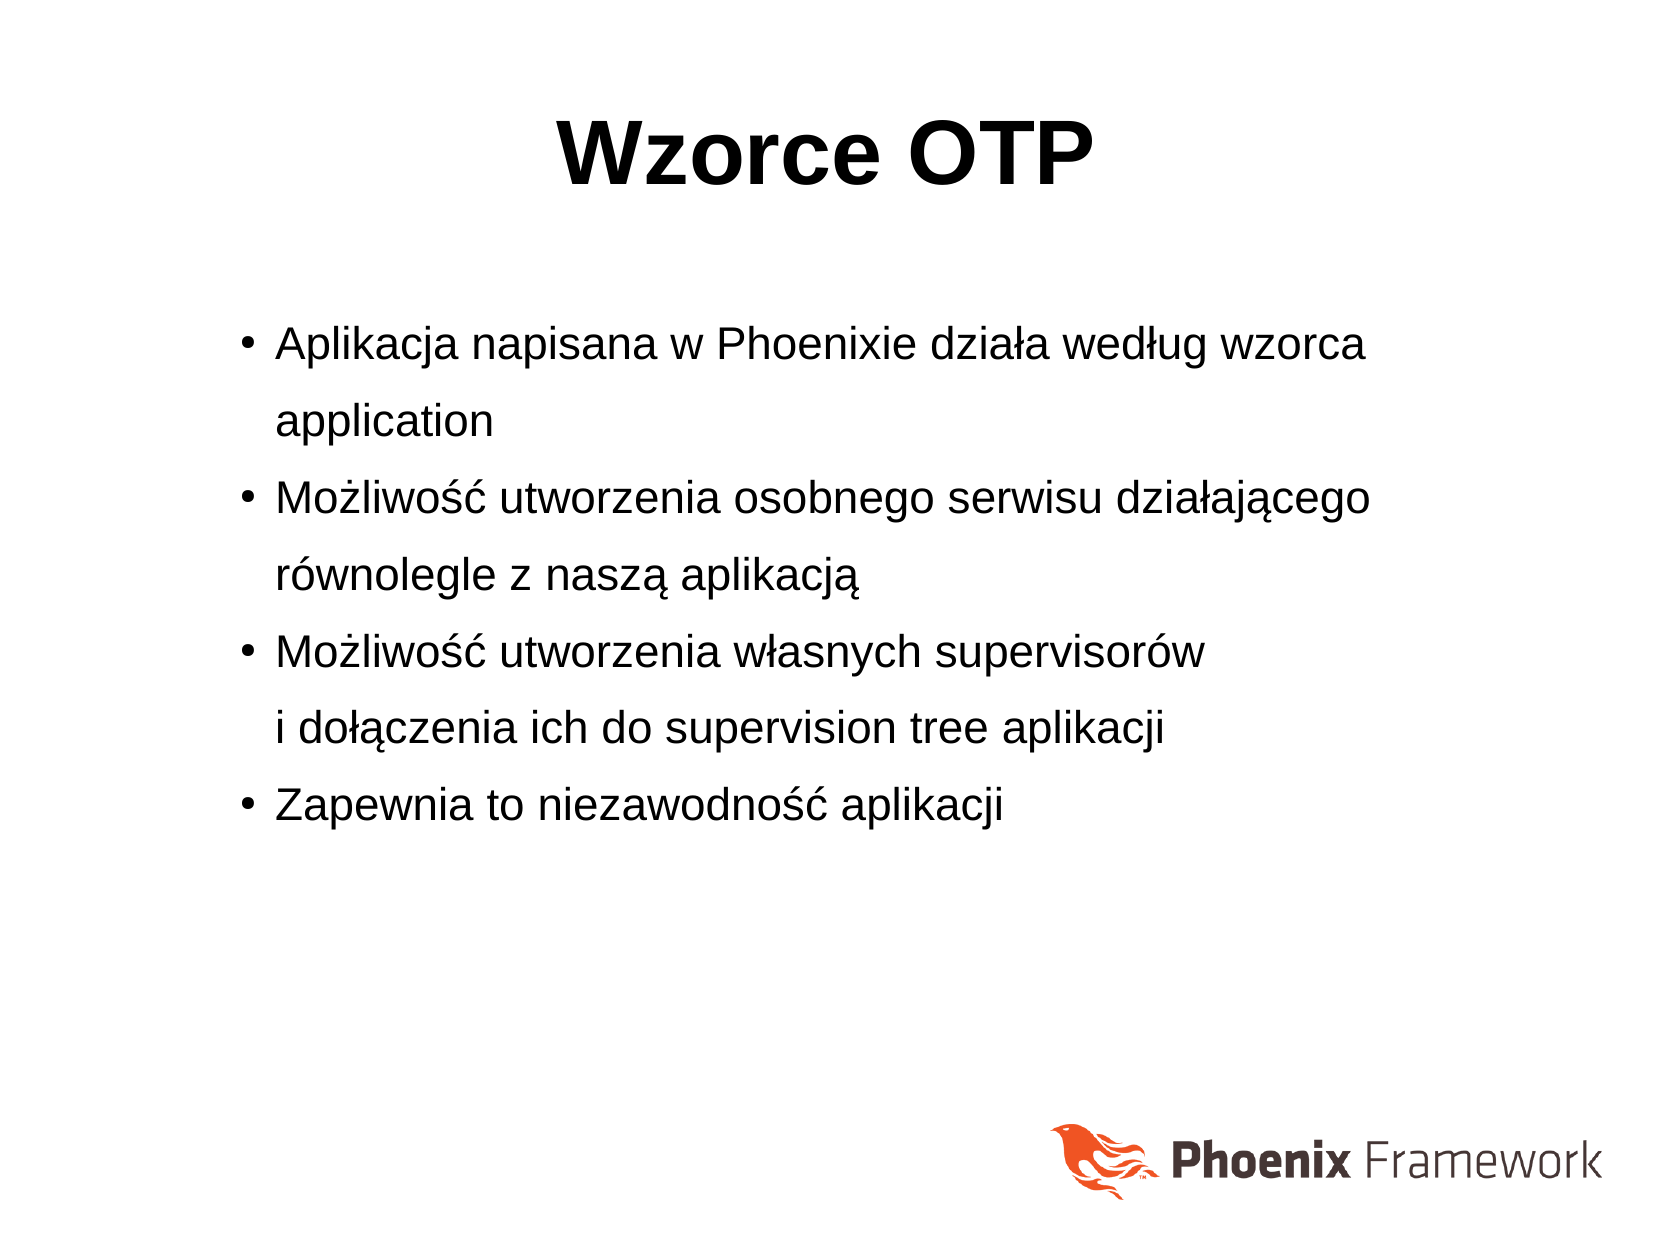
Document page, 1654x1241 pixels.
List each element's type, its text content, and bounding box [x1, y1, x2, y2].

text_box Aplikacja napisana w Phoenixie działa według wzorca application Możliwość utworzenia osobnego serwisu działającego równolegle z naszą aplikacją Możliwość utworzenia własnych supervisorów i dołączenia ich do supervision tree aplikacji Zapewnia to niezawodność aplikacji [225, 285, 1456, 813]
picture [1050, 1124, 1602, 1201]
title Wzorce OTP [82, 49, 1571, 257]
